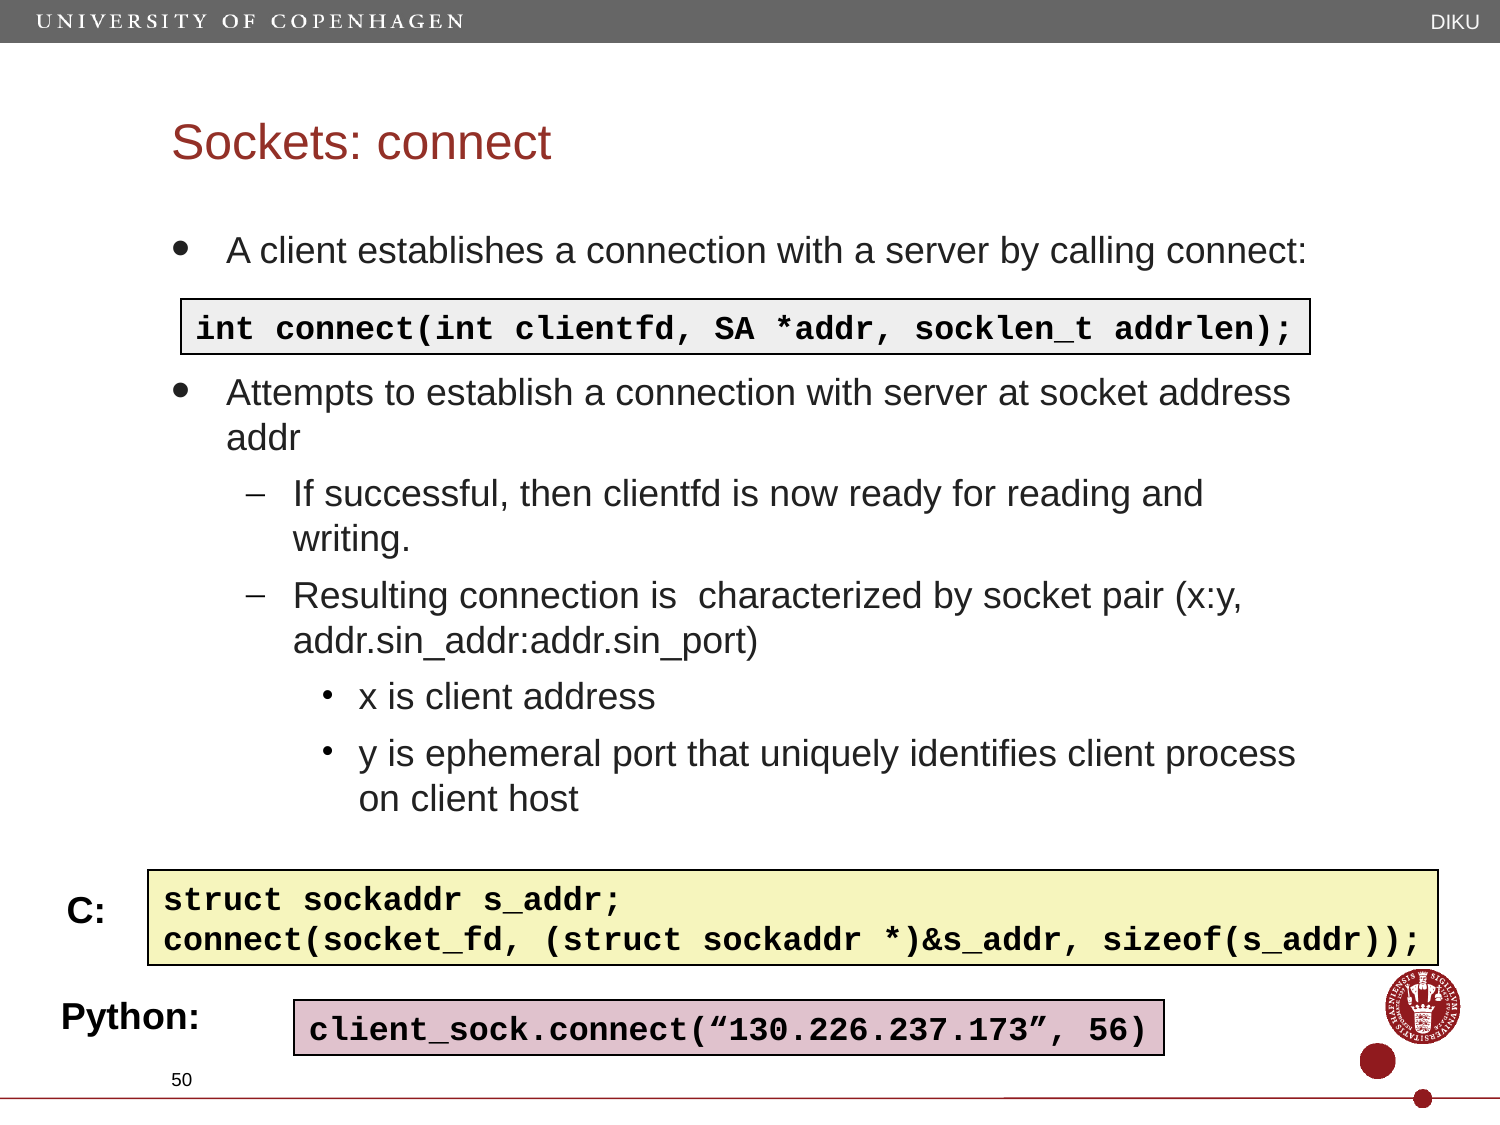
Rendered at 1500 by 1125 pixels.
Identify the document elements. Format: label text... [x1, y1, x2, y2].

text_box C: [51, 882, 142, 958]
text_box <number> [171, 1067, 522, 1092]
picture [0, 910, 1500, 1122]
text_box DIKU [469, 0, 1495, 43]
text_box Sockets: connect [171, 75, 1329, 171]
text_box client_sock.connect(“130.226.237.173”, 56) [294, 1000, 1164, 1055]
text_box A client establishes a connection with a server by calling connect: Attempts to establish a connection with server at socket address addr If successful, then clientfd is now ready for reading and writing. Resulting connection is characterized by socket pair (x:y, addr.sin_addr:addr.sin_port) x is client address y is ephemeral port that uniquely identifies client process on client host [171, 225, 1329, 870]
text_box struct sockaddr s_addr; connect(socket_fd, (struct sockaddr *)&s_addr, sizeof(s_addr)); [148, 870, 1439, 965]
text_box int connect(int clientfd, SA *addr, socklen_t addrlen); [180, 299, 1311, 355]
text_box Python: [46, 988, 300, 1064]
